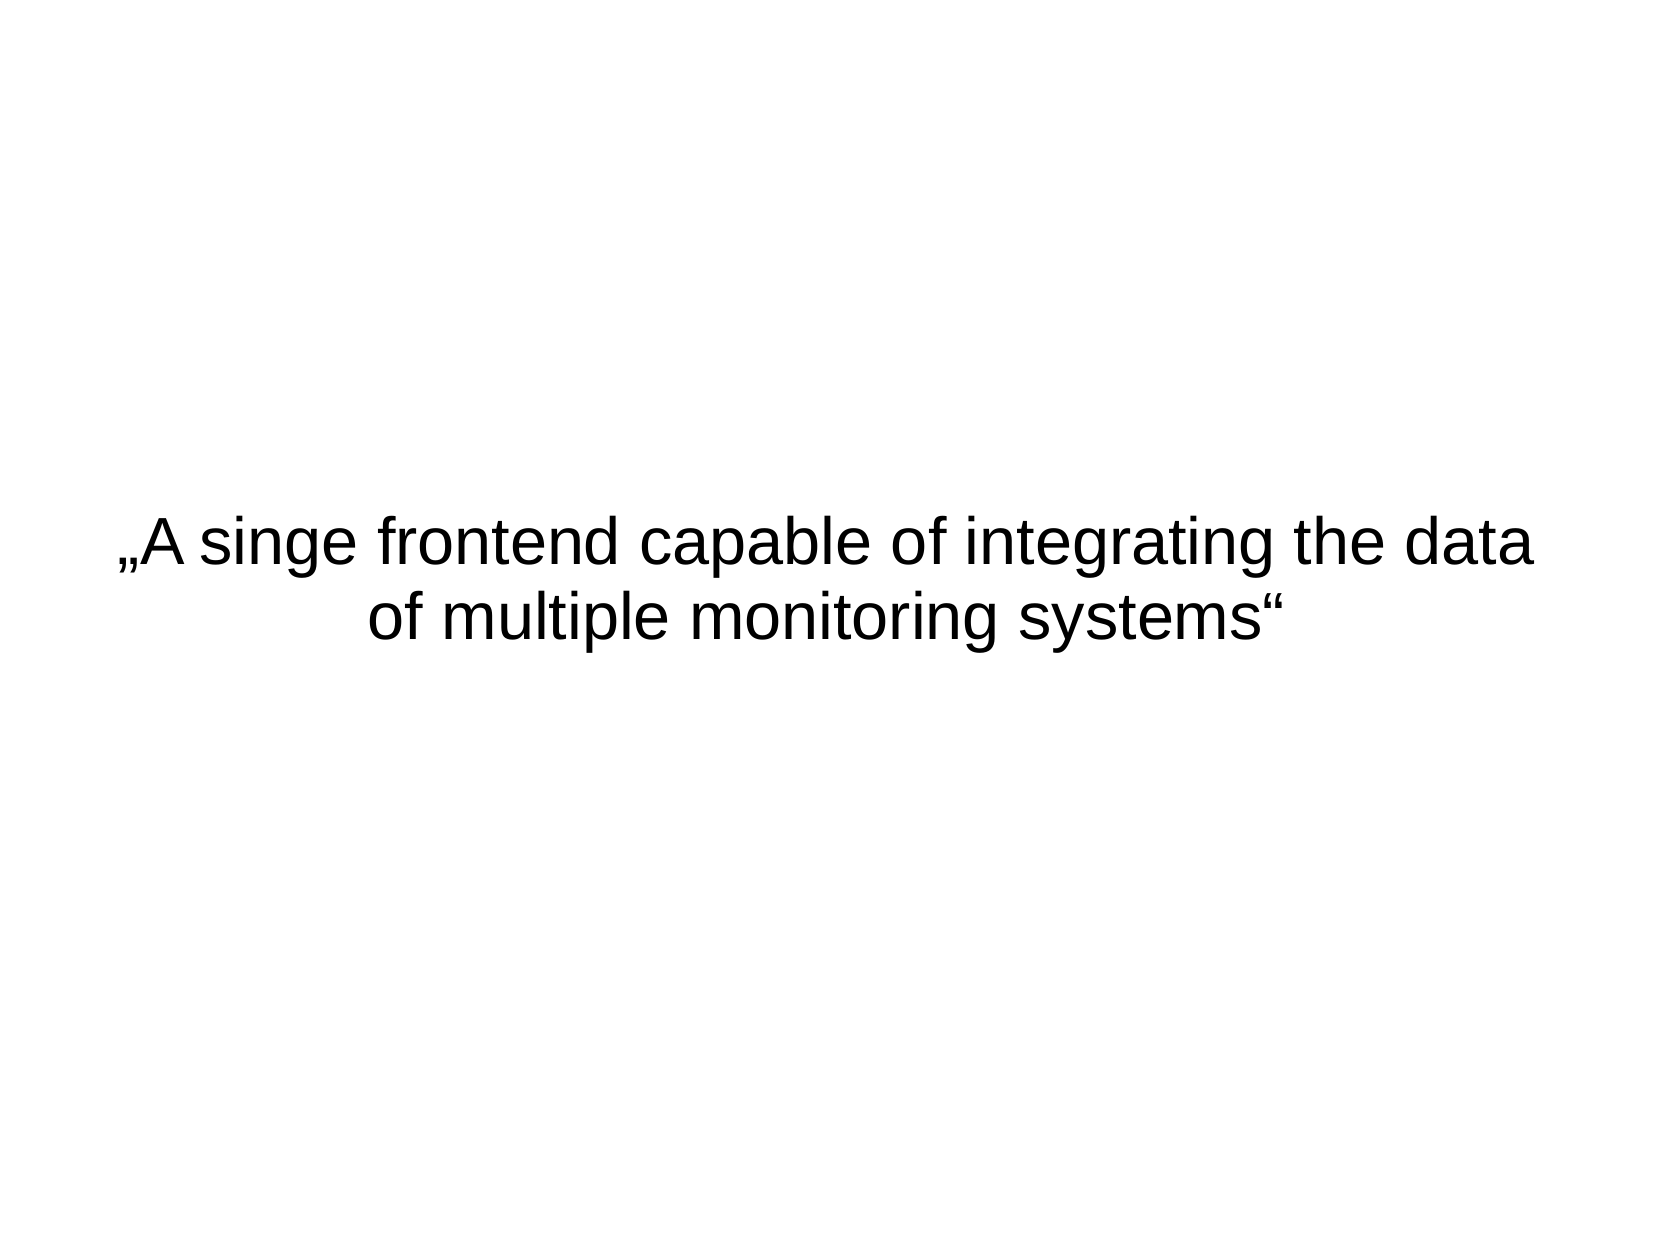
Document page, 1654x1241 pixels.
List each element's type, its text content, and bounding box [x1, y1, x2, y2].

subtitle „A singe frontend capable of integrating the data of multiple monitoring systems“ [82, 49, 1571, 1109]
